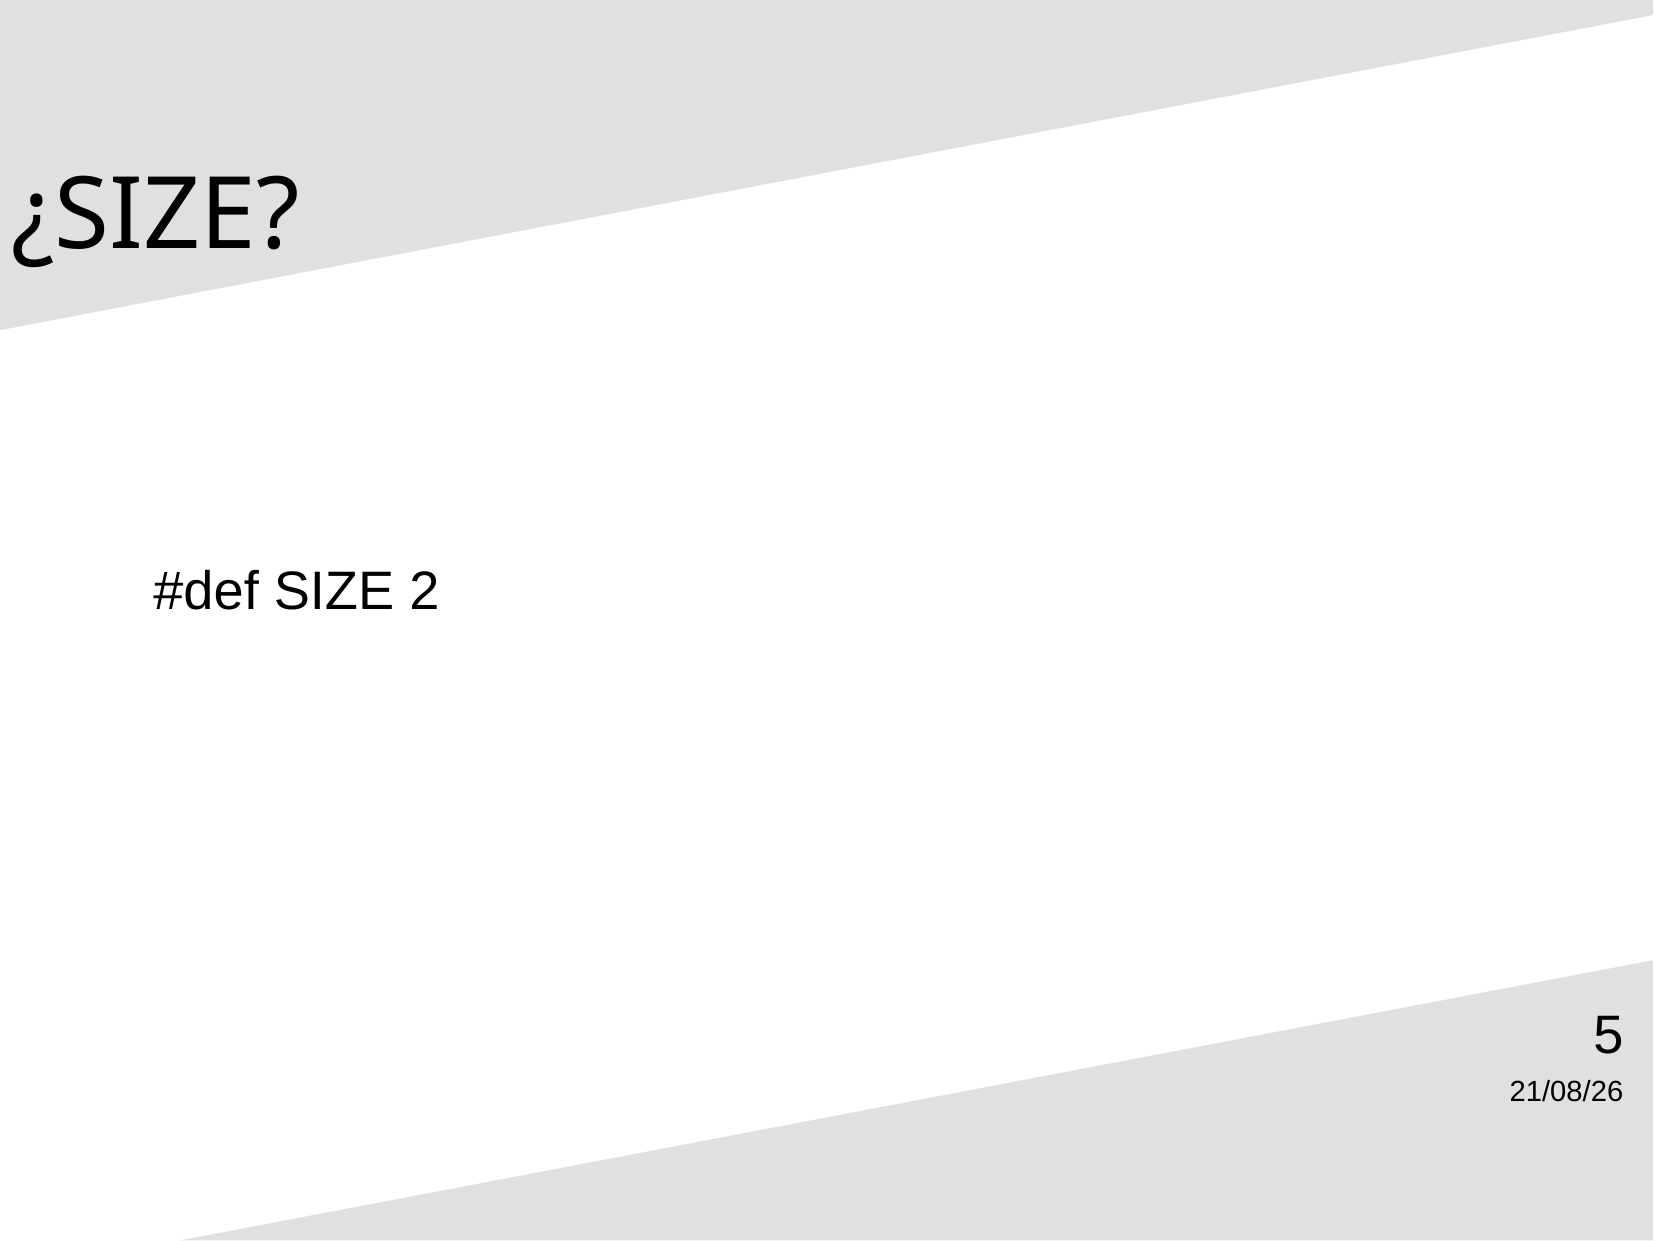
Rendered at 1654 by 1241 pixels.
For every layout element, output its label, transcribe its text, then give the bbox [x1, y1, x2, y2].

title ¿SIZE? [11, 105, 1499, 313]
list #def SIZE 2 [82, 307, 1536, 1052]
